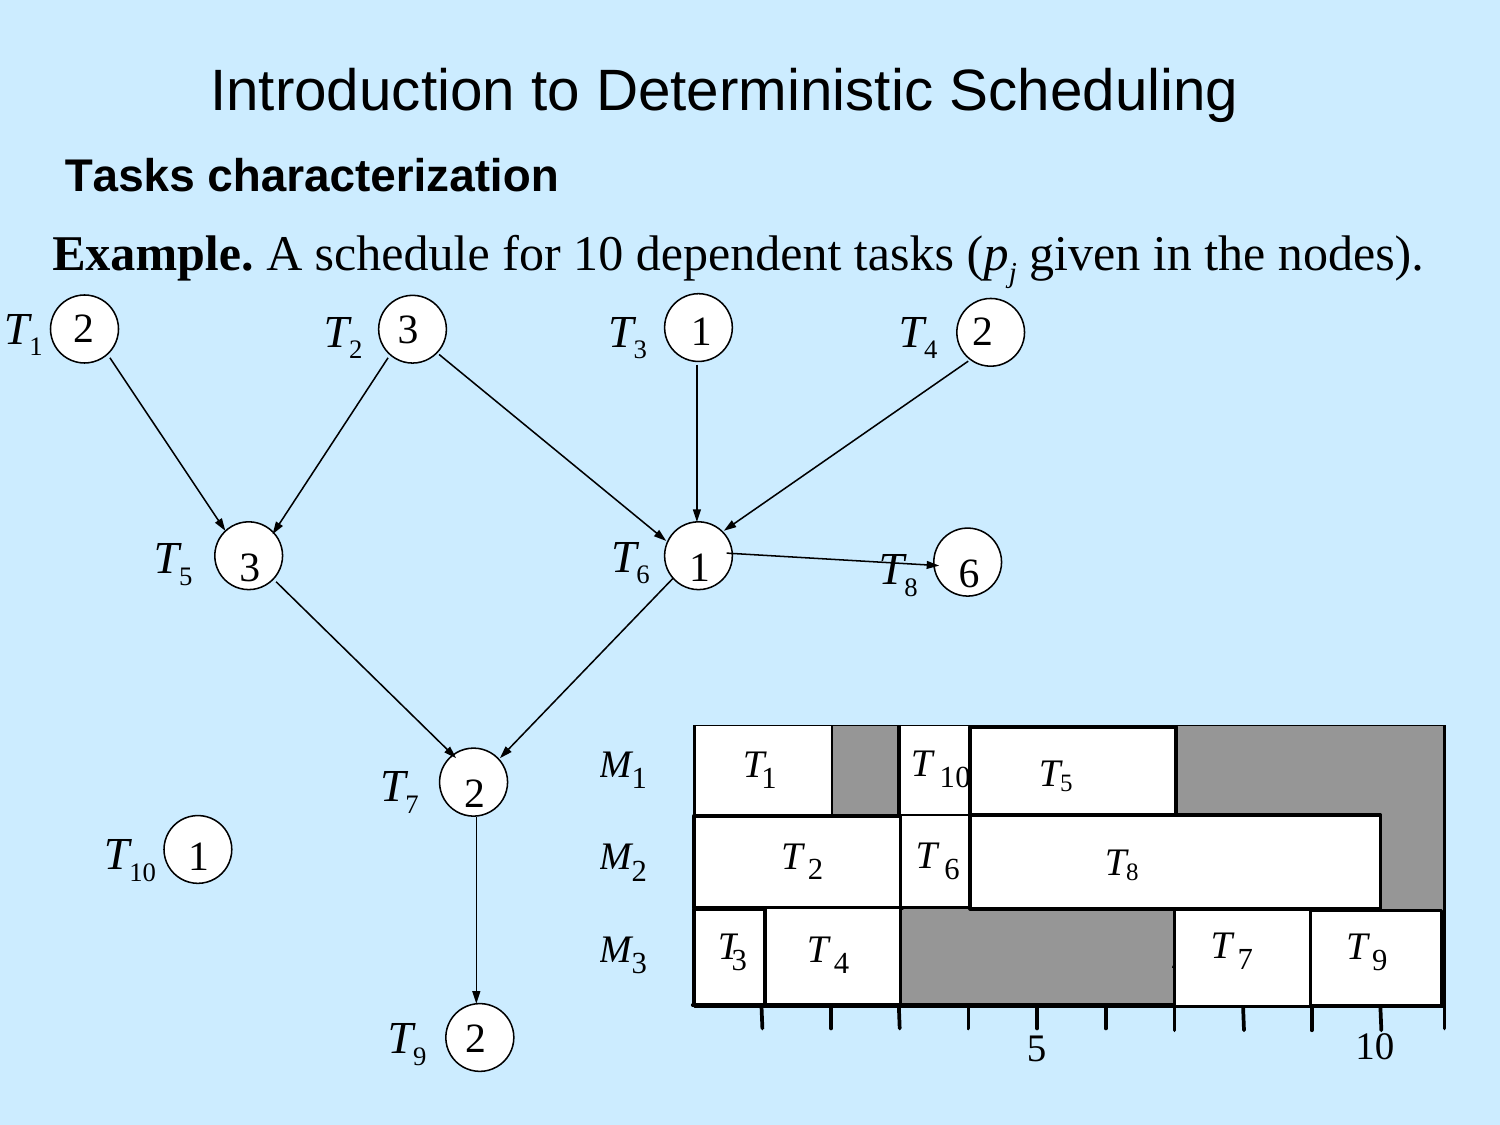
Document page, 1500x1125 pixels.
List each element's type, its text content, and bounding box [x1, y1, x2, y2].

text_box T8 [864, 531, 983, 644]
text_box [189, 815, 217, 821]
text_box Tasks characterization [49, 137, 1338, 208]
text_box [506, 1015, 514, 1060]
text_box 2 [450, 1003, 506, 1068]
text_box Example. A schedule for 10 dependent tasks (pj given in the nodes). [37, 212, 1500, 297]
text_box [465, 1068, 495, 1072]
text_box 2 [957, 296, 1063, 388]
text_box 2 [484, 749, 508, 815]
text_box T5 [138, 520, 258, 633]
text_box T6 [596, 518, 716, 631]
text_box 2 [69, 292, 140, 395]
text_box T3 [593, 293, 713, 406]
text_box T4 [883, 293, 1003, 406]
text_box 1 [713, 295, 772, 402]
chart [600, 725, 1450, 1080]
text_box 6 [983, 531, 1002, 593]
text_box T1 [0, 290, 69, 403]
title Introduction to Deterministic Scheduling [0, 12, 1450, 163]
text_box T9 [372, 1000, 453, 1113]
text_box T10 [88, 816, 189, 929]
text_box 3 [428, 294, 478, 387]
text_box 1 [716, 526, 733, 585]
text_box 3 [258, 523, 283, 589]
text_box 1 [189, 821, 269, 927]
text_box T7 [365, 748, 484, 861]
text_box T2 [308, 293, 428, 406]
